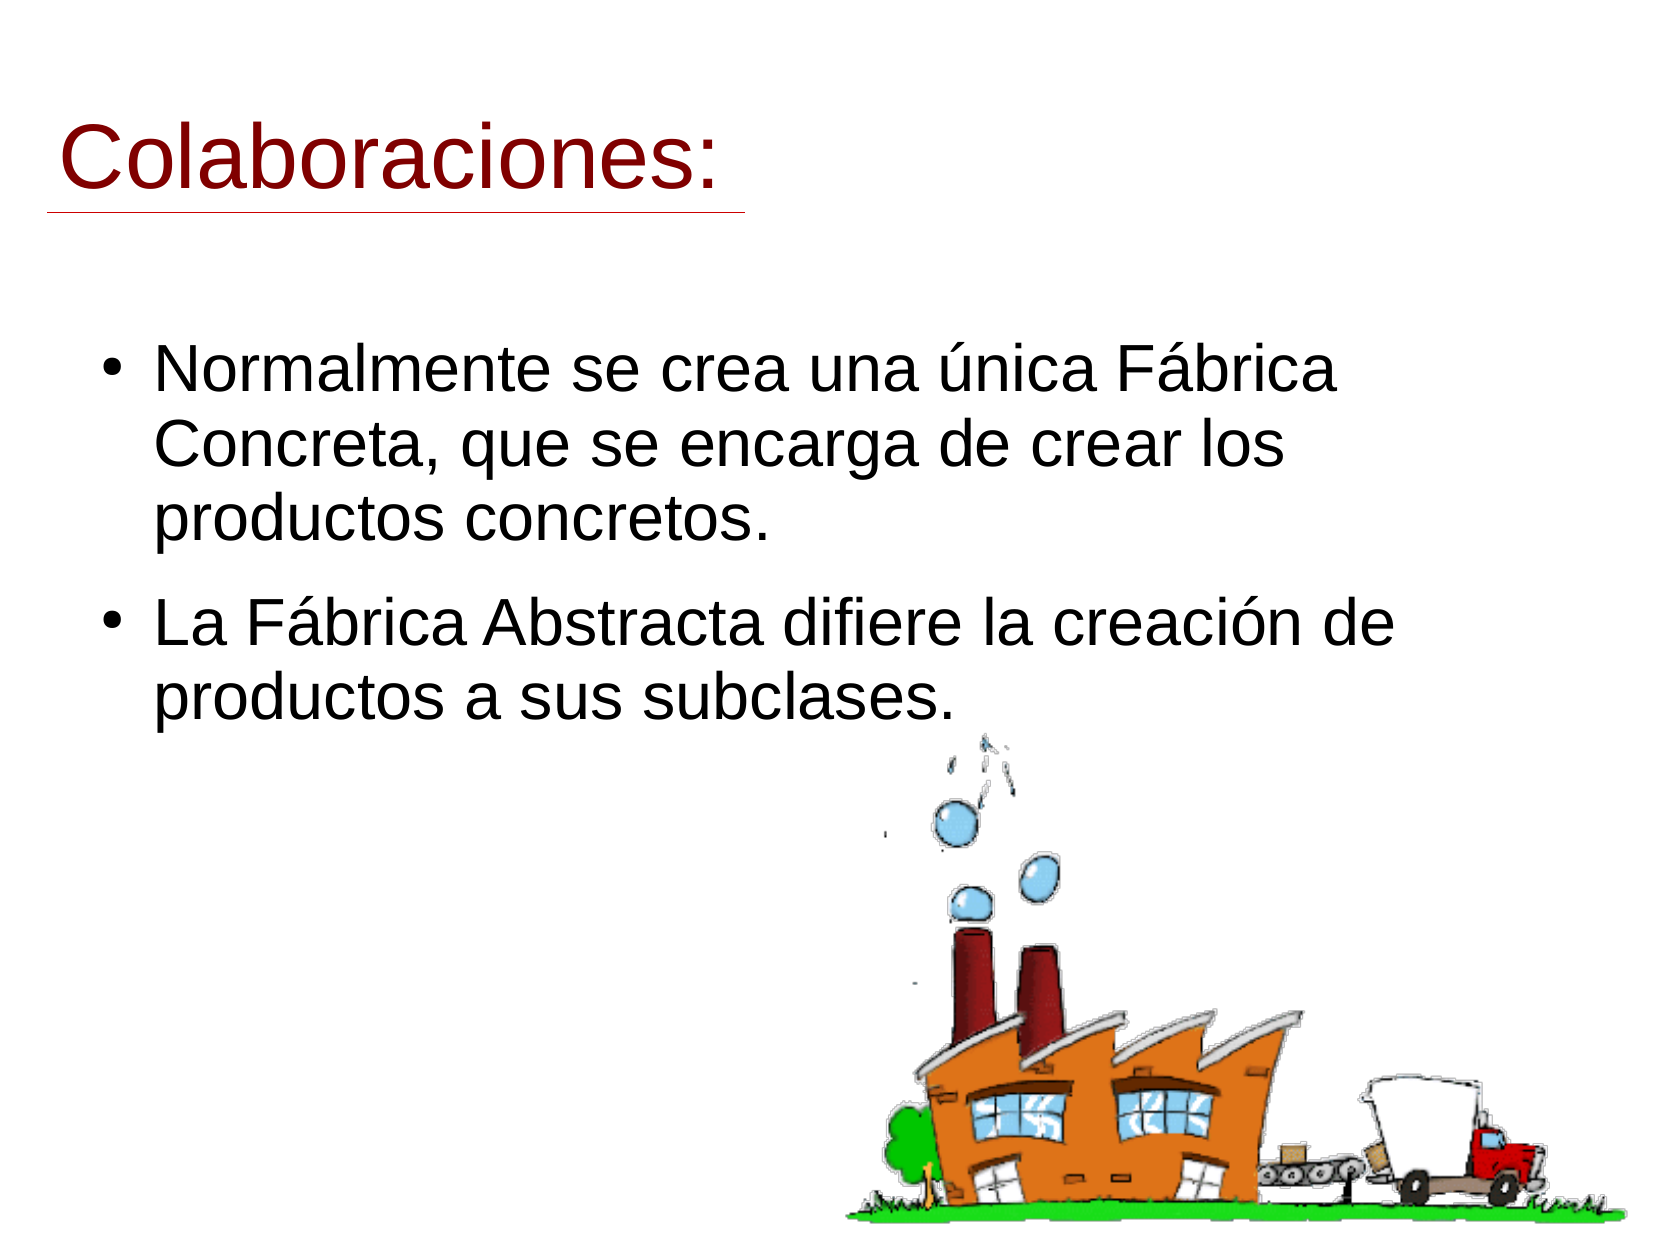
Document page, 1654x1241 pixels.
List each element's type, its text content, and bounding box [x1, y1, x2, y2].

picture [838, 687, 1654, 1241]
list Normalmente se crea una única Fábrica Concreta, que se encarga de crear los productos concretos. La Fábrica Abstracta difiere la creación de productos a sus subclases. [82, 330, 1571, 802]
title Colaboraciones: [59, 52, 1489, 260]
